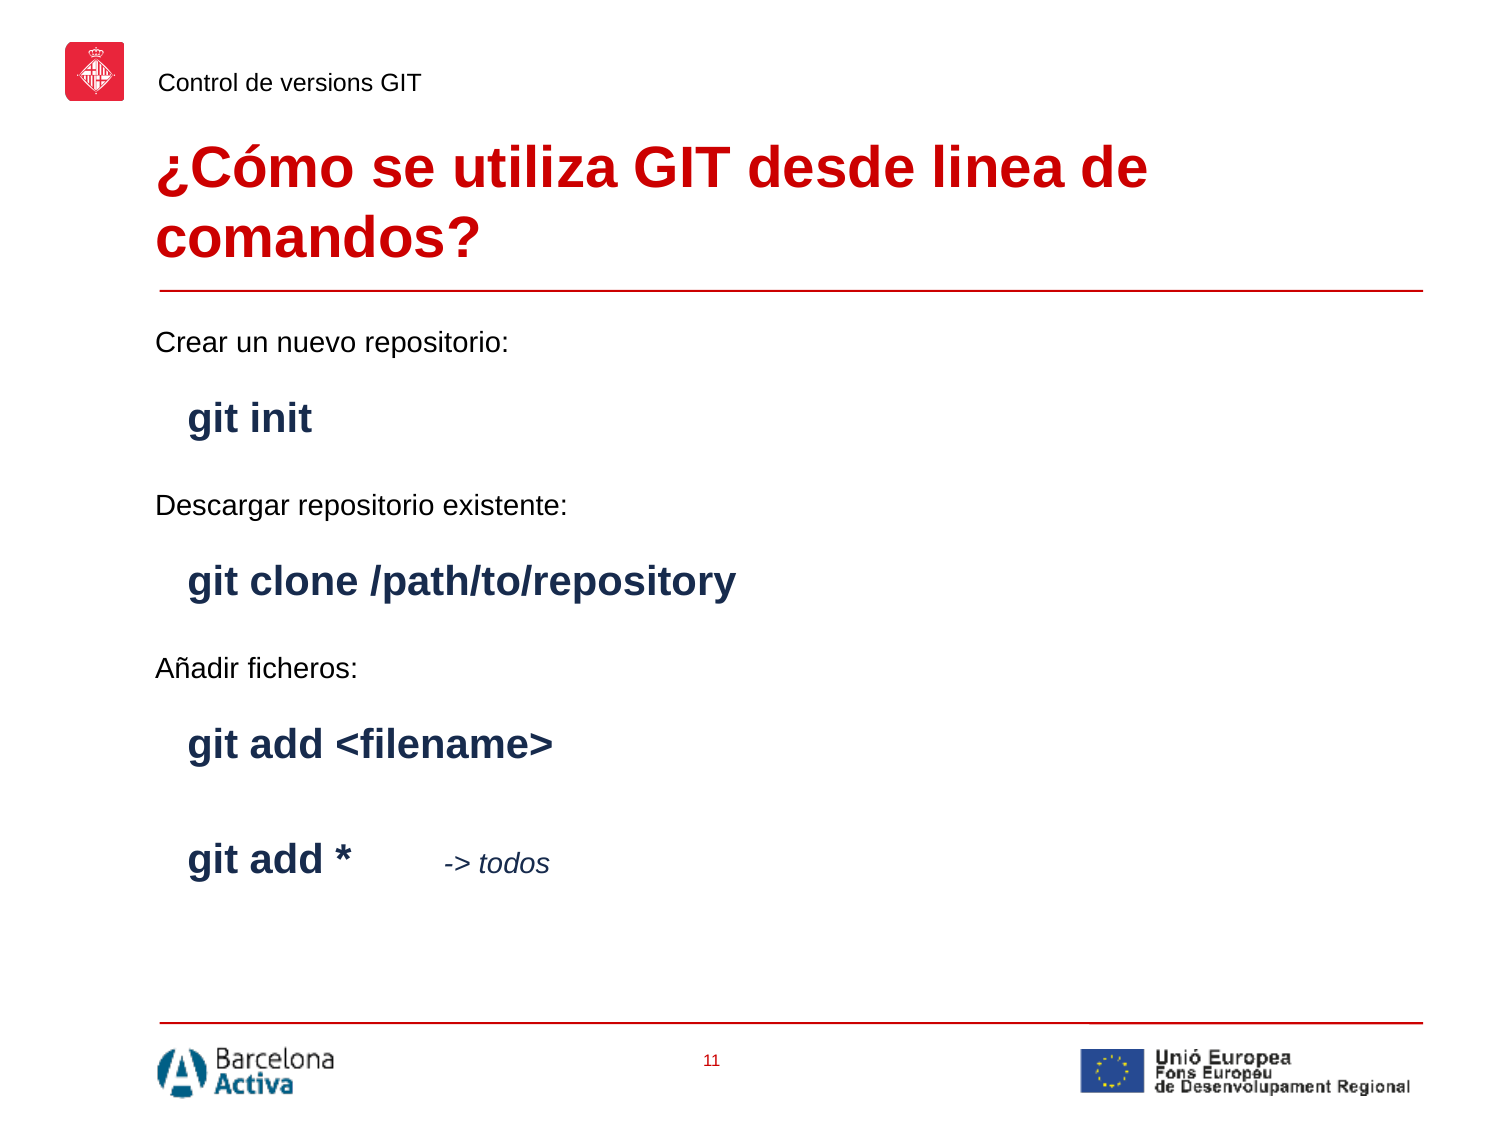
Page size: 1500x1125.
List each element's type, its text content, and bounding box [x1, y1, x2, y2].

text_box Descargar repositorio existente: [140, 478, 1387, 539]
slide_number <number> [536, 1042, 887, 1103]
text_box Crear un nuevo repositorio: [140, 316, 1387, 376]
picture [65, 42, 124, 101]
text_box git add <filename> git add * -> todos [172, 702, 1098, 768]
picture [147, 1034, 343, 1110]
text_box git init [172, 376, 1098, 442]
picture [1080, 1049, 1411, 1096]
text_box ¿Cómo se utiliza GIT desde linea de comandos? [140, 121, 1416, 268]
text_box Control de versions GIT [142, 58, 644, 104]
text_box Añadir ficheros: [140, 641, 1387, 702]
text_box git clone /path/to/repository [172, 539, 1098, 605]
